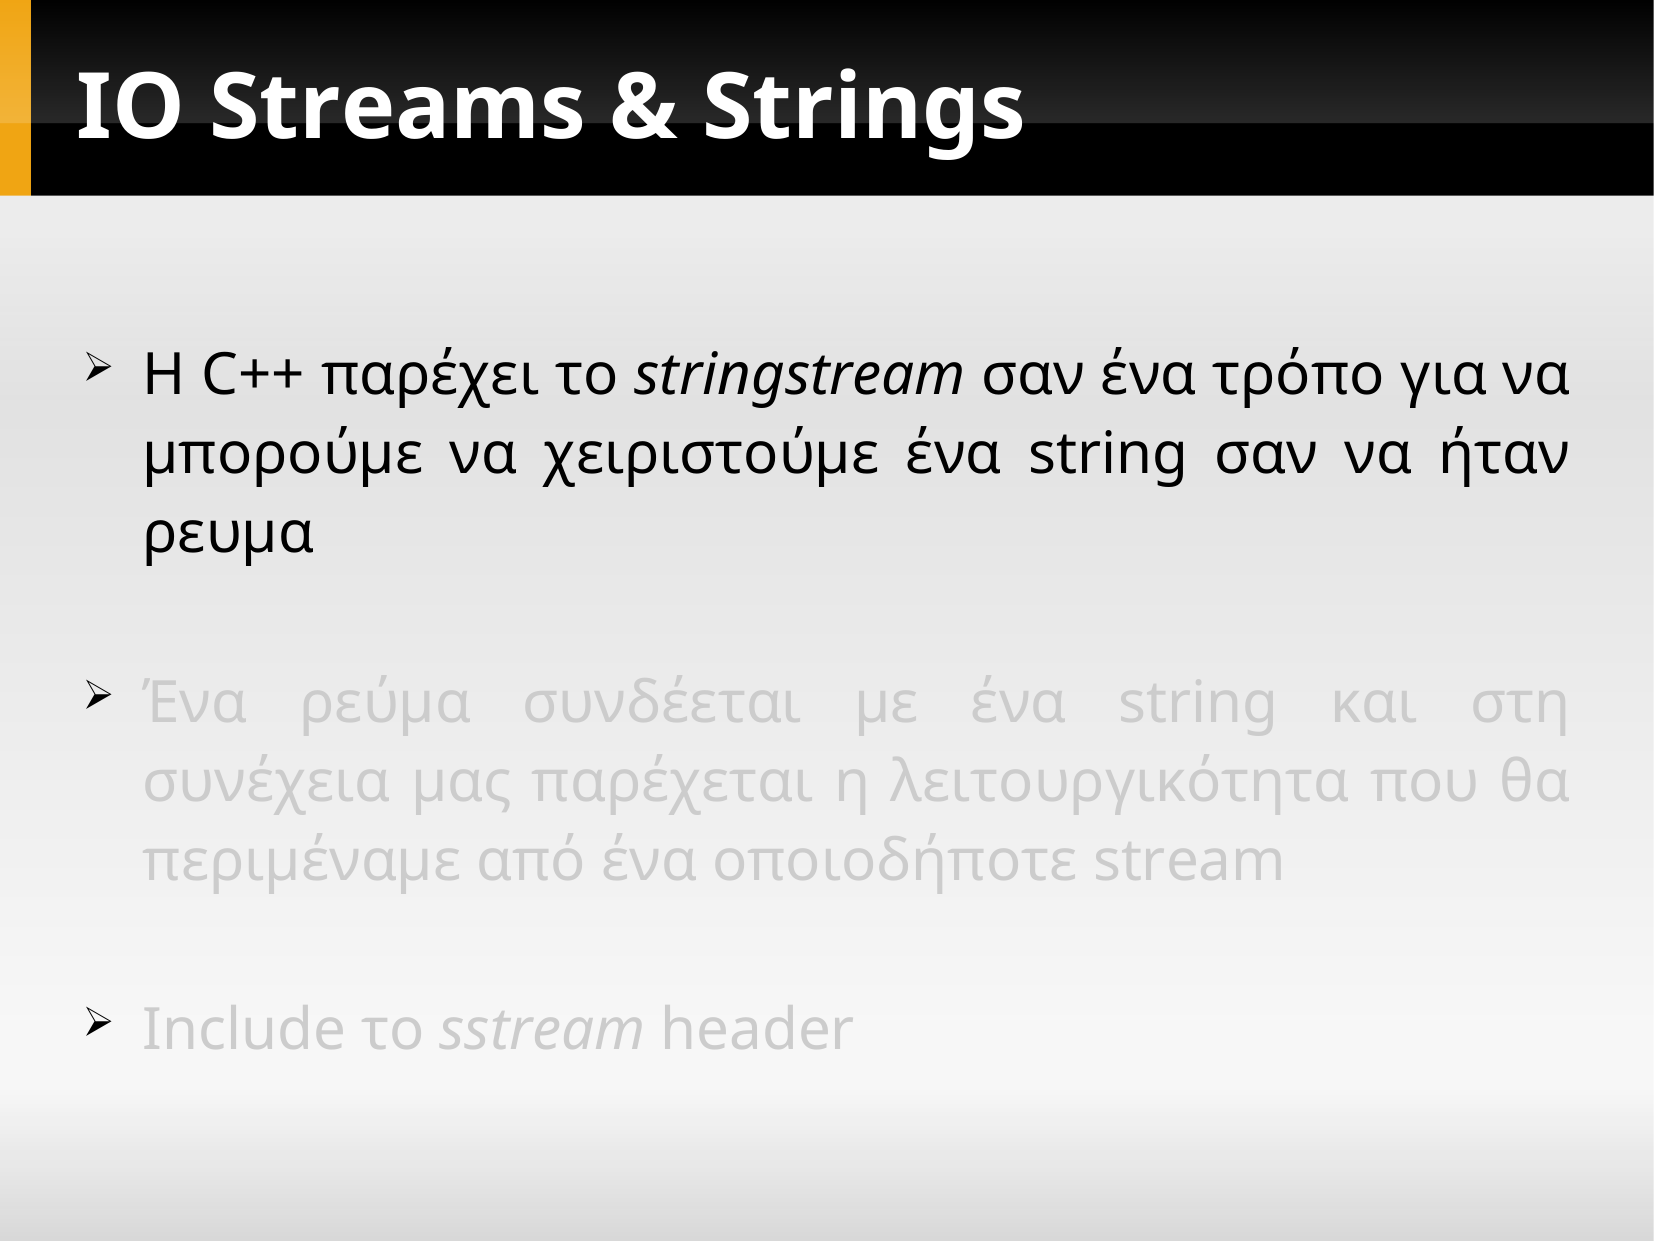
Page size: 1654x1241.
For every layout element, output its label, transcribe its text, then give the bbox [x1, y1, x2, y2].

title IO Streams & Strings [76, 0, 1565, 208]
picture [0, 0, 1654, 1241]
subtitle Η C++ παρέχει το stringstream σαν ένα τρόπο για να μπορούμε να χειριστούμε ένα string σαν να ήταν ρευμα Ένα ρεύμα συνδέεται με ένα string και στη συνέχεια μας παρέχεται η λειτουργικότητα που θα περιμέναμε από ένα οποιοδήποτε stream Include το sstream header [82, 297, 1571, 1102]
